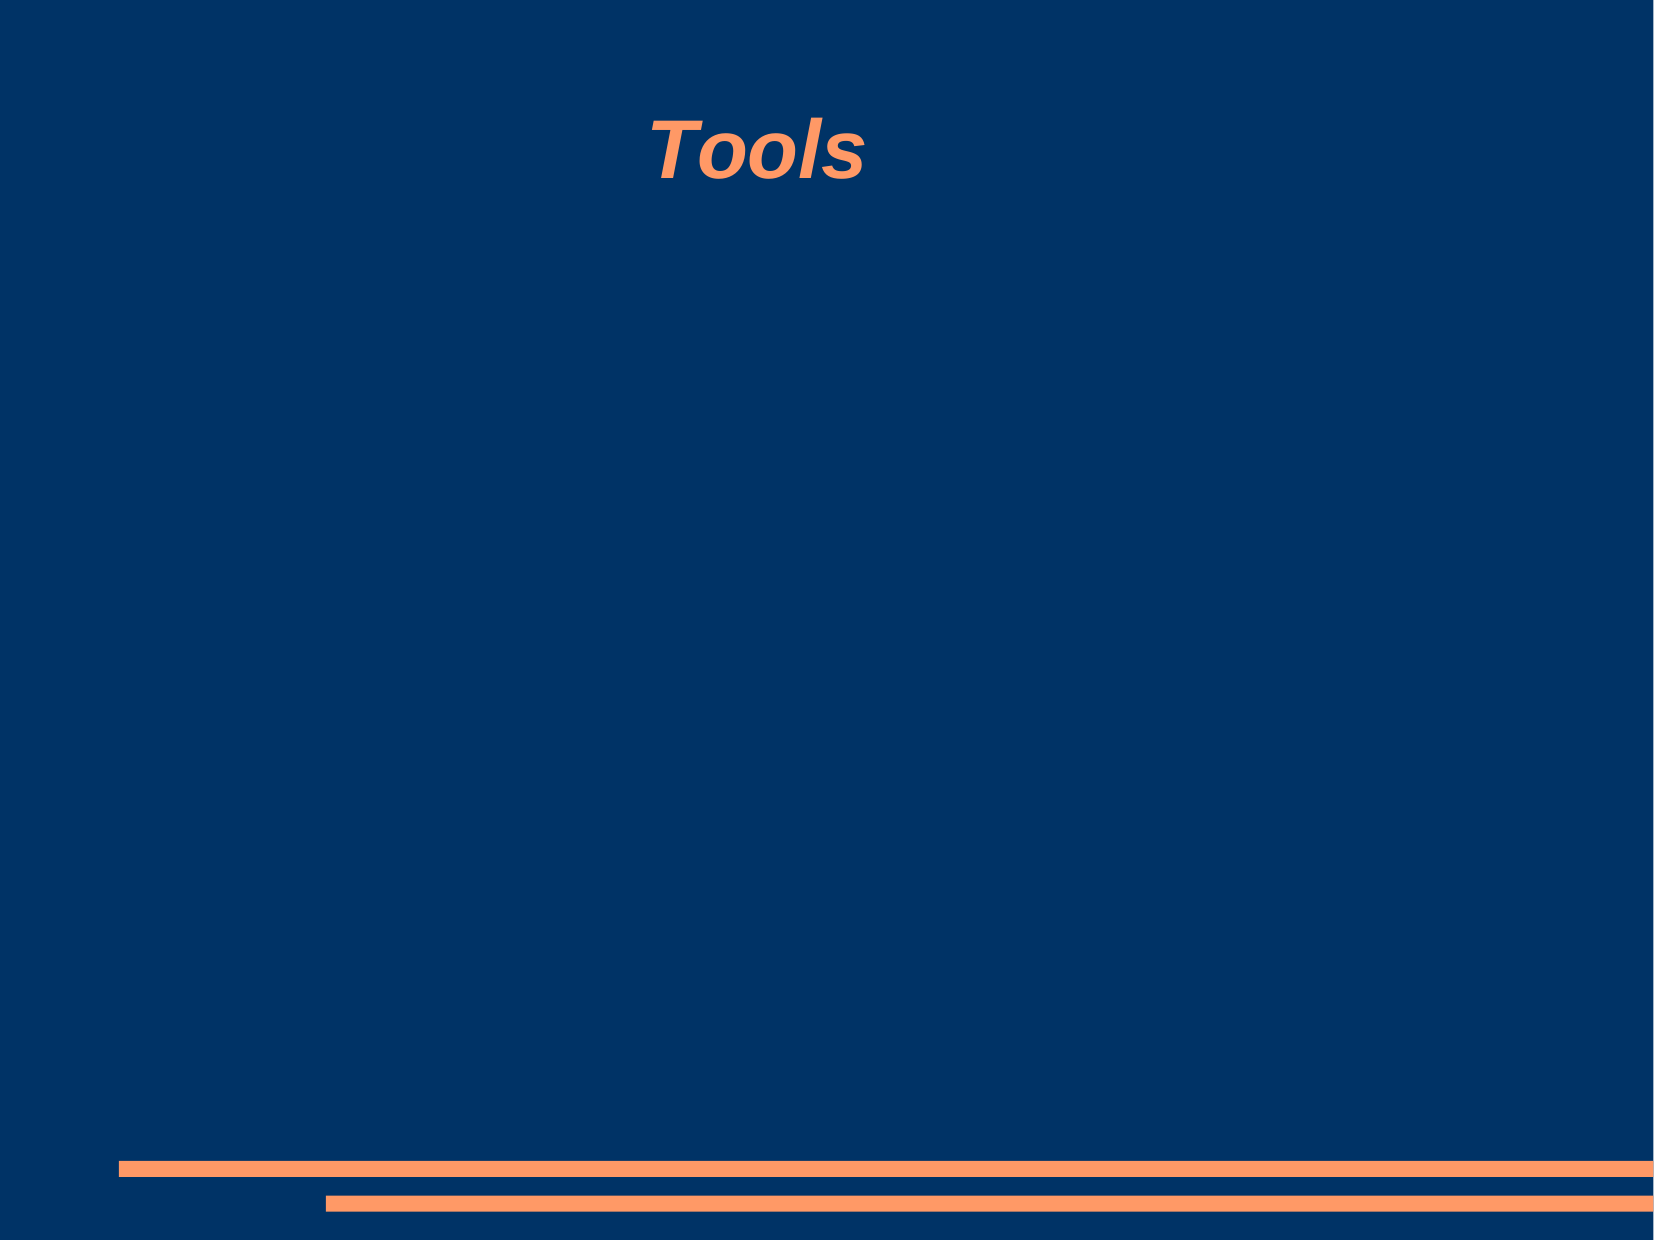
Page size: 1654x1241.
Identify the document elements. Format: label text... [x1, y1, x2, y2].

title Tools [121, 53, 1534, 247]
